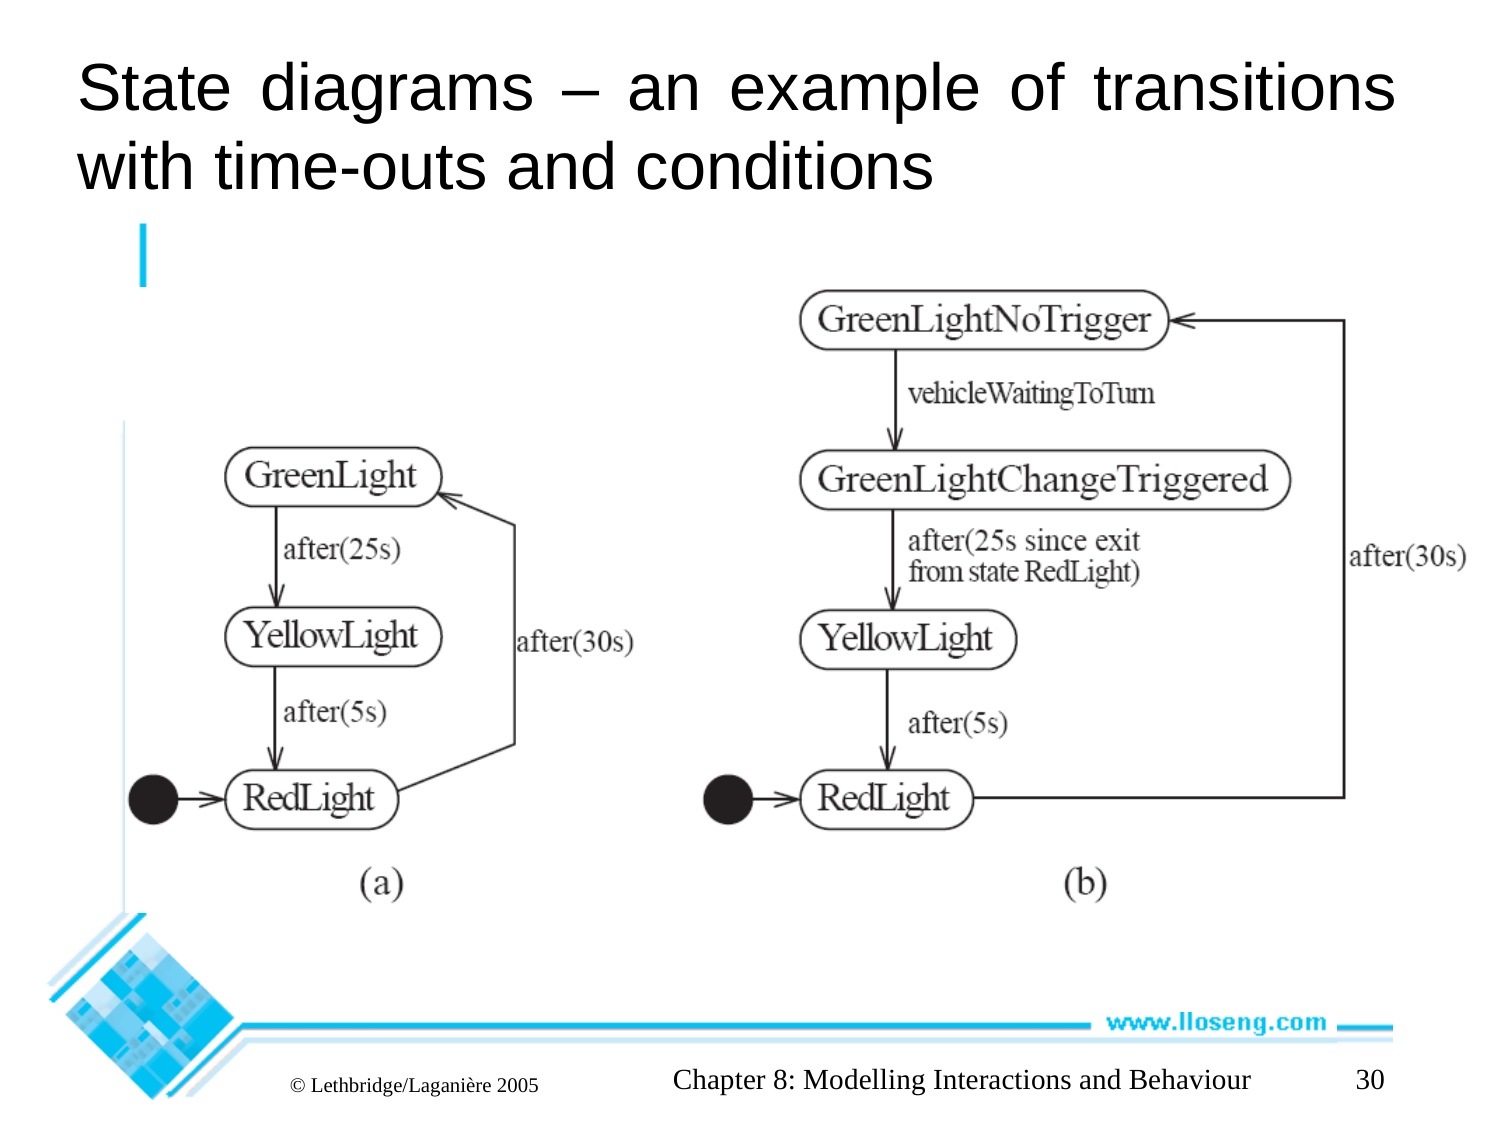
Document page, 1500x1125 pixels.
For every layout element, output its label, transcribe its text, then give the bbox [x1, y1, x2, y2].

text_box © Lethbridge/Laganière 2005 [275, 1062, 601, 1125]
text_box <number> [1325, 1050, 1401, 1125]
picture [35, 212, 1476, 1102]
text_box State diagrams – an example of transitions with time-outs and conditions [62, 40, 1413, 210]
text_box Chapter 8: Modelling Interactions and Behaviour [624, 1050, 1300, 1125]
